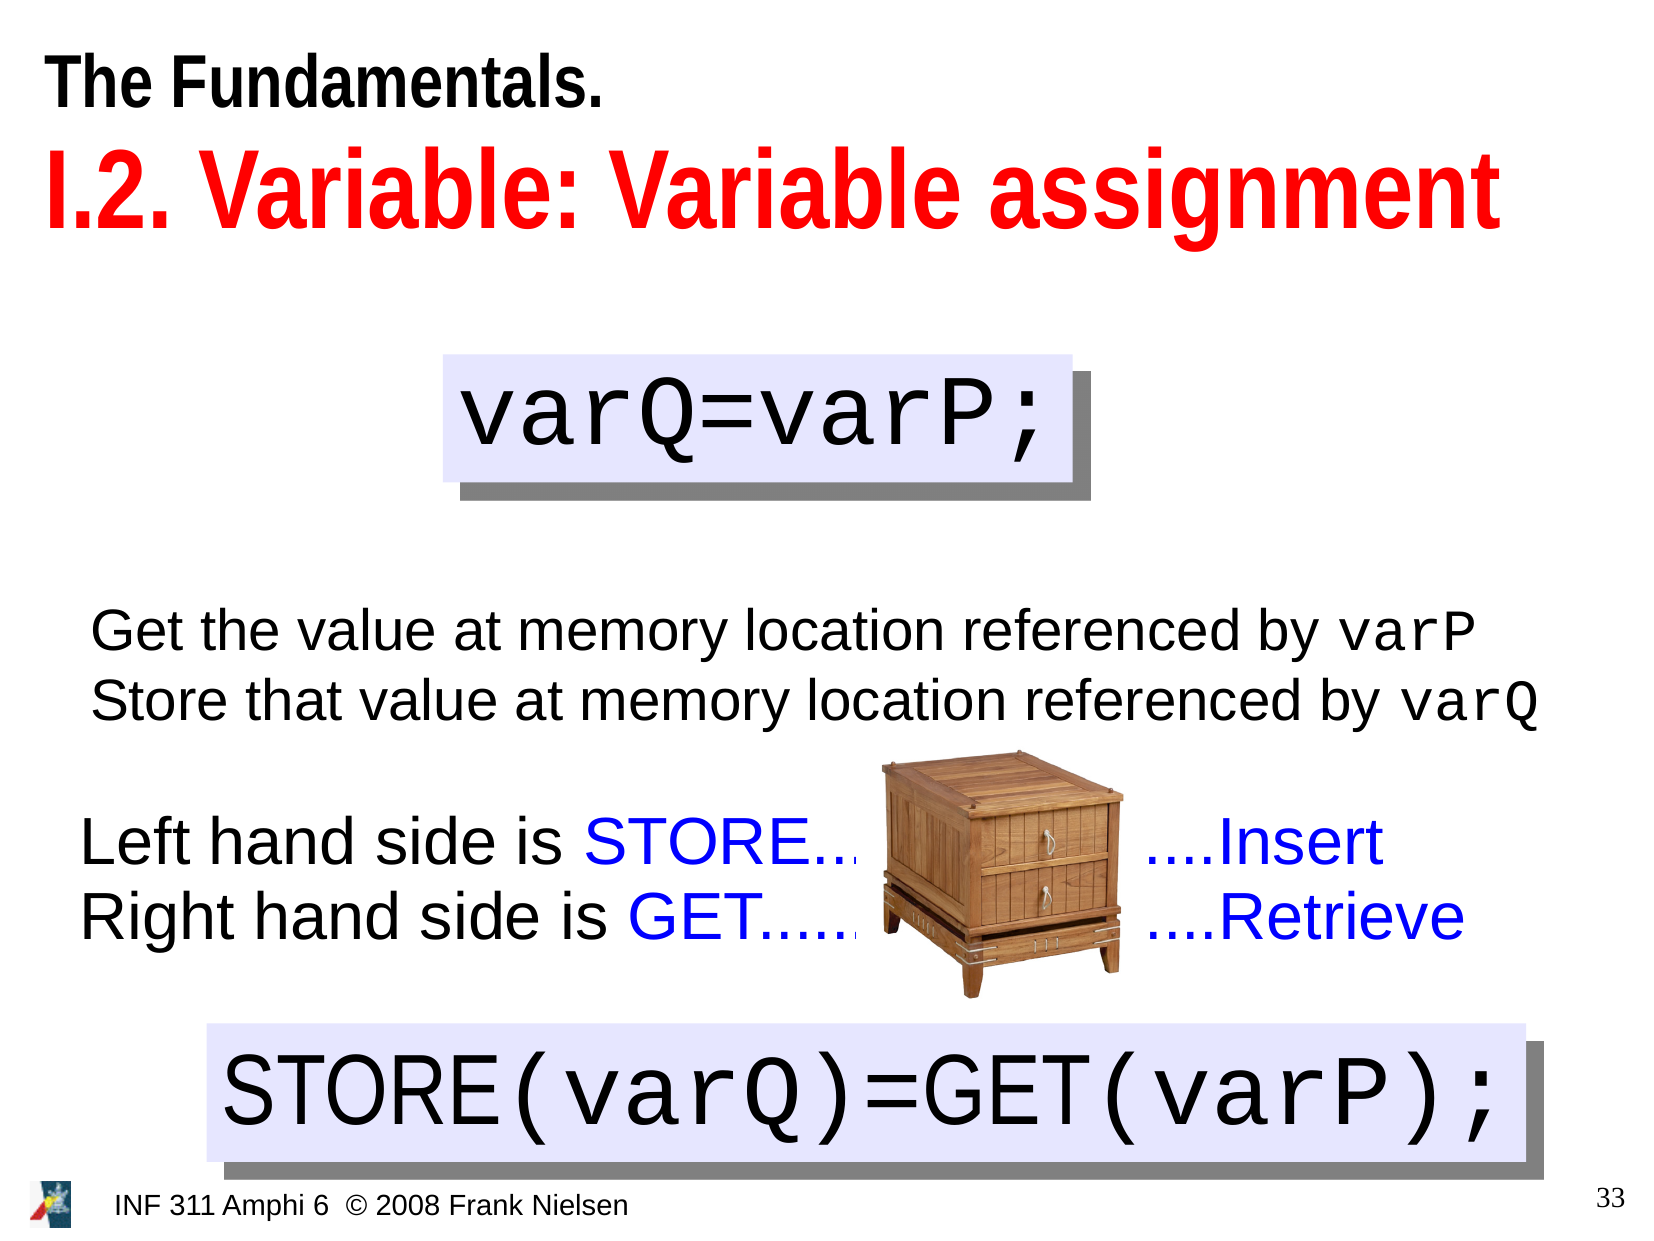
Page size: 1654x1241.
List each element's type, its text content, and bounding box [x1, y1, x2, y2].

text_box STORE(varQ)=GET(varP); [206, 1023, 1526, 1161]
text_box Left hand side is STORE......................Insert Right hand side is GET.........................Retrieve [1145, 797, 1483, 962]
picture [29, 1181, 71, 1228]
text_box varQ=varP; [442, 354, 1073, 483]
picture [856, 738, 1145, 1001]
text_box Get the value at memory location referenced by varP Store that value at memory location referenced by varQ [59, 590, 1575, 742]
text_box Left hand side is STORE......................Insert Right hand side is GET.........................Retrieve [64, 797, 856, 962]
text_box The Fundamentals. I.2. Variable: Variable assignment [29, 29, 1516, 259]
